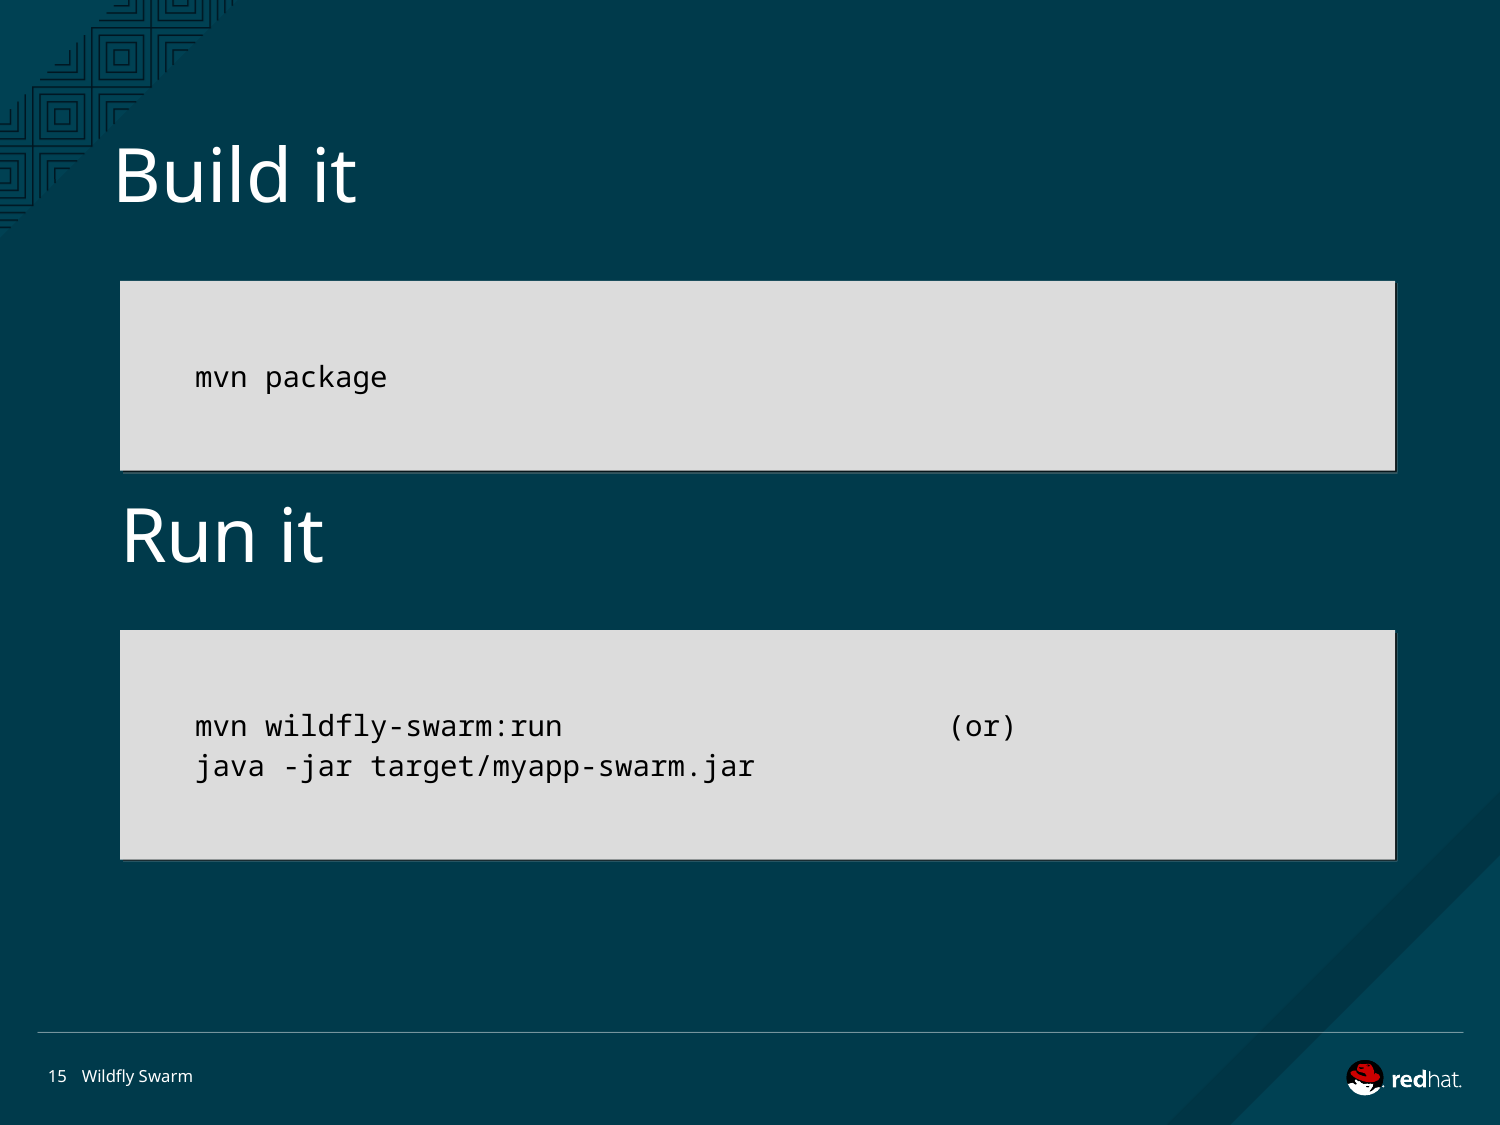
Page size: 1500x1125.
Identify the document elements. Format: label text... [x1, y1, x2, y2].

text_box mvn package [120, 280, 1396, 360]
title Run it [120, 360, 1396, 586]
title Build it [112, 0, 1388, 225]
text_box mvn wildfly-swarm:run (or) java -jar target/myapp-swarm.jar [120, 630, 1396, 849]
